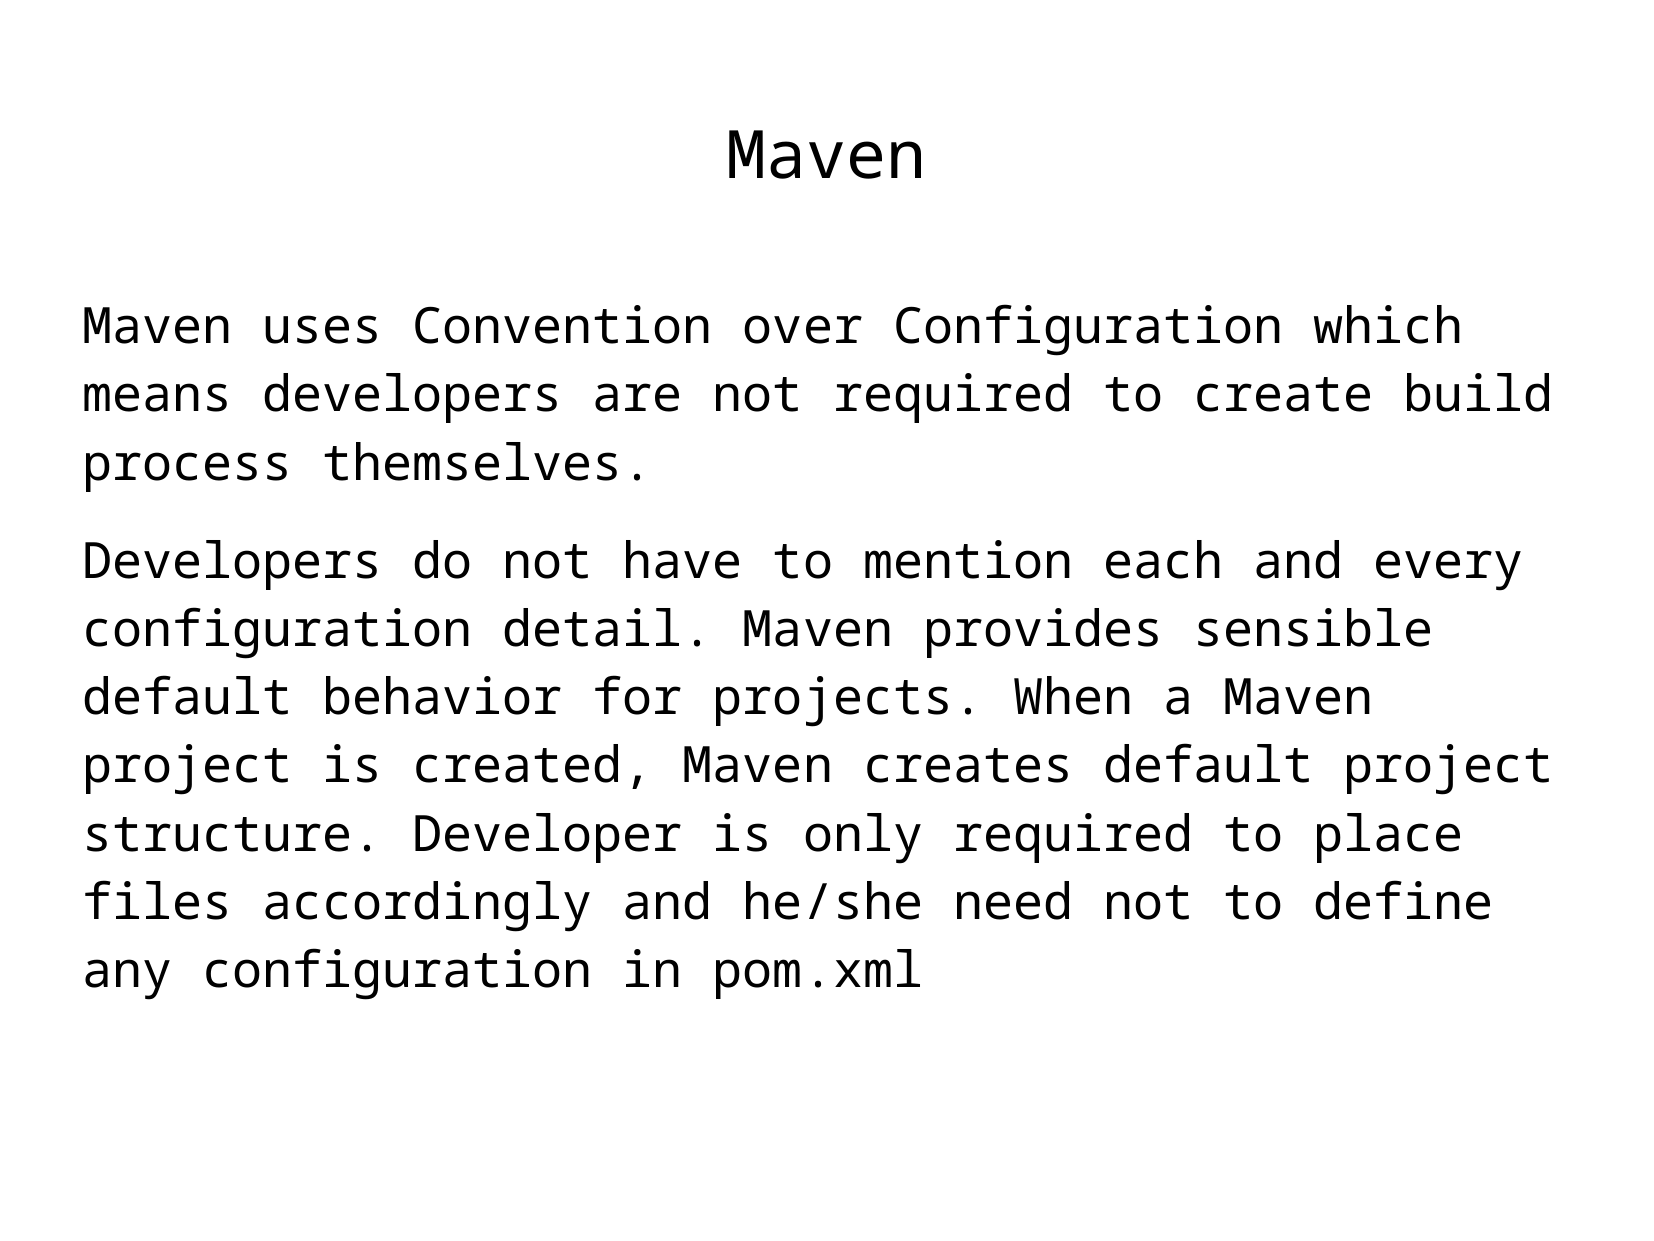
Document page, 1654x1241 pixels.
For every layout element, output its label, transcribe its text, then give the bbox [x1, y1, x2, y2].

title Maven [82, 49, 1571, 257]
list Maven uses Convention over Configuration which means developers are not required to create build process themselves. Developers do not have to mention each and every configuration detail. Maven provides sensible default behavior for projects. When a Maven project is created, Maven creates default project structure. Developer is only required to place files accordingly and he/she need not to define any configuration in pom.xml [82, 290, 1571, 1010]
